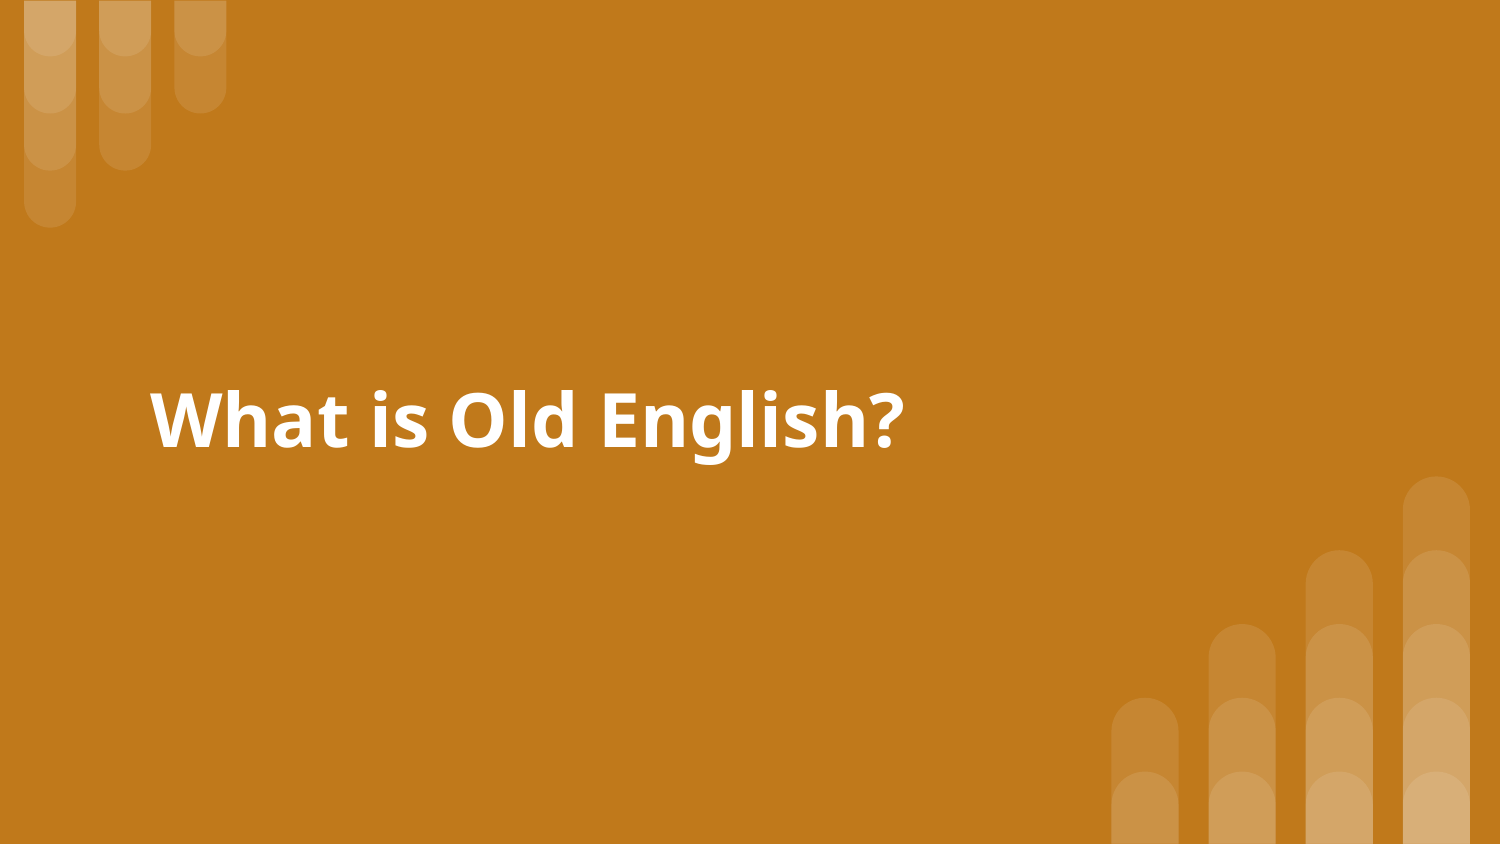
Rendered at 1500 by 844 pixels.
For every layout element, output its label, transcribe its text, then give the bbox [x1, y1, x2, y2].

title What is Old English? [135, 264, 1097, 572]
